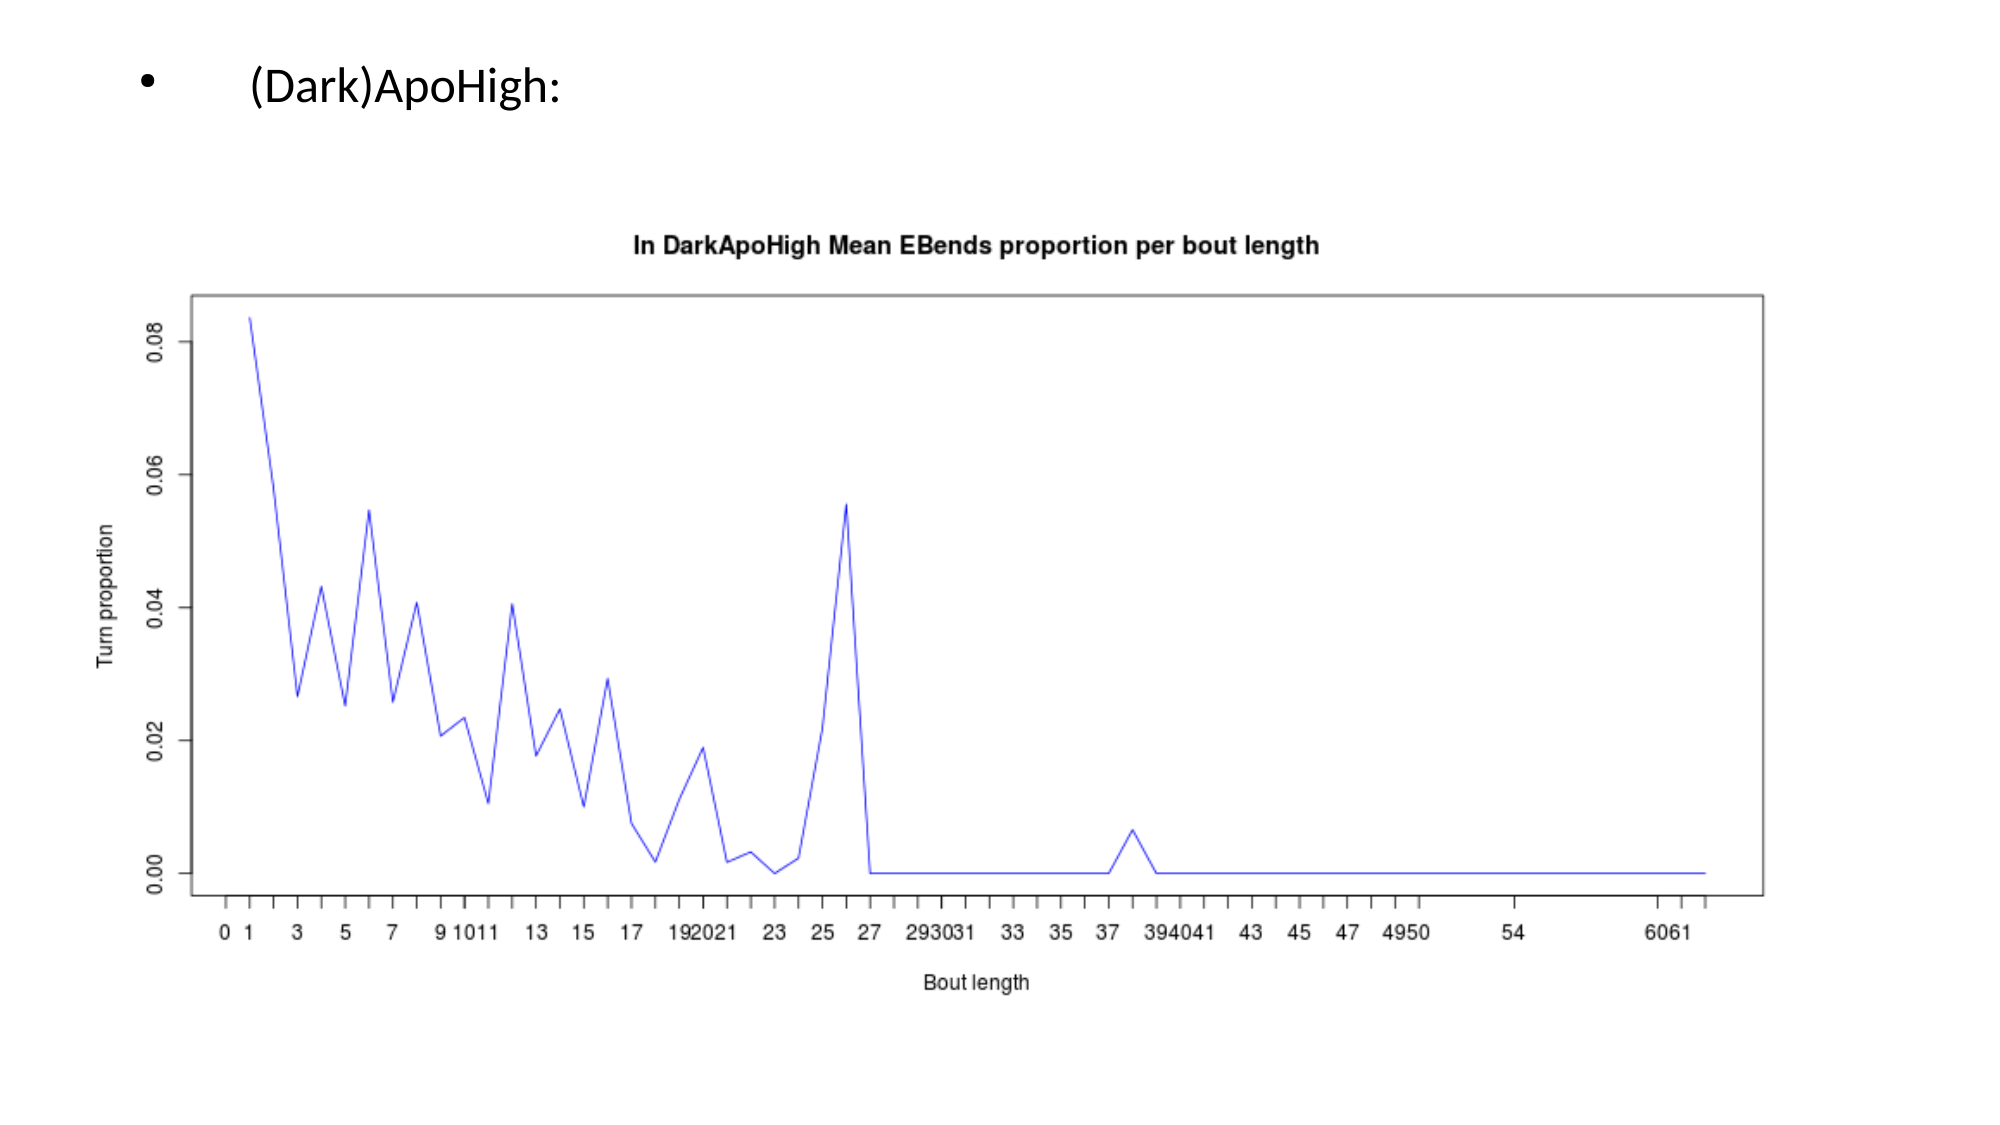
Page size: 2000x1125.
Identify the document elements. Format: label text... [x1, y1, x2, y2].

picture [90, 194, 1816, 1023]
text_box (Dark)ApoHigh: [0, 0, 2000, 946]
